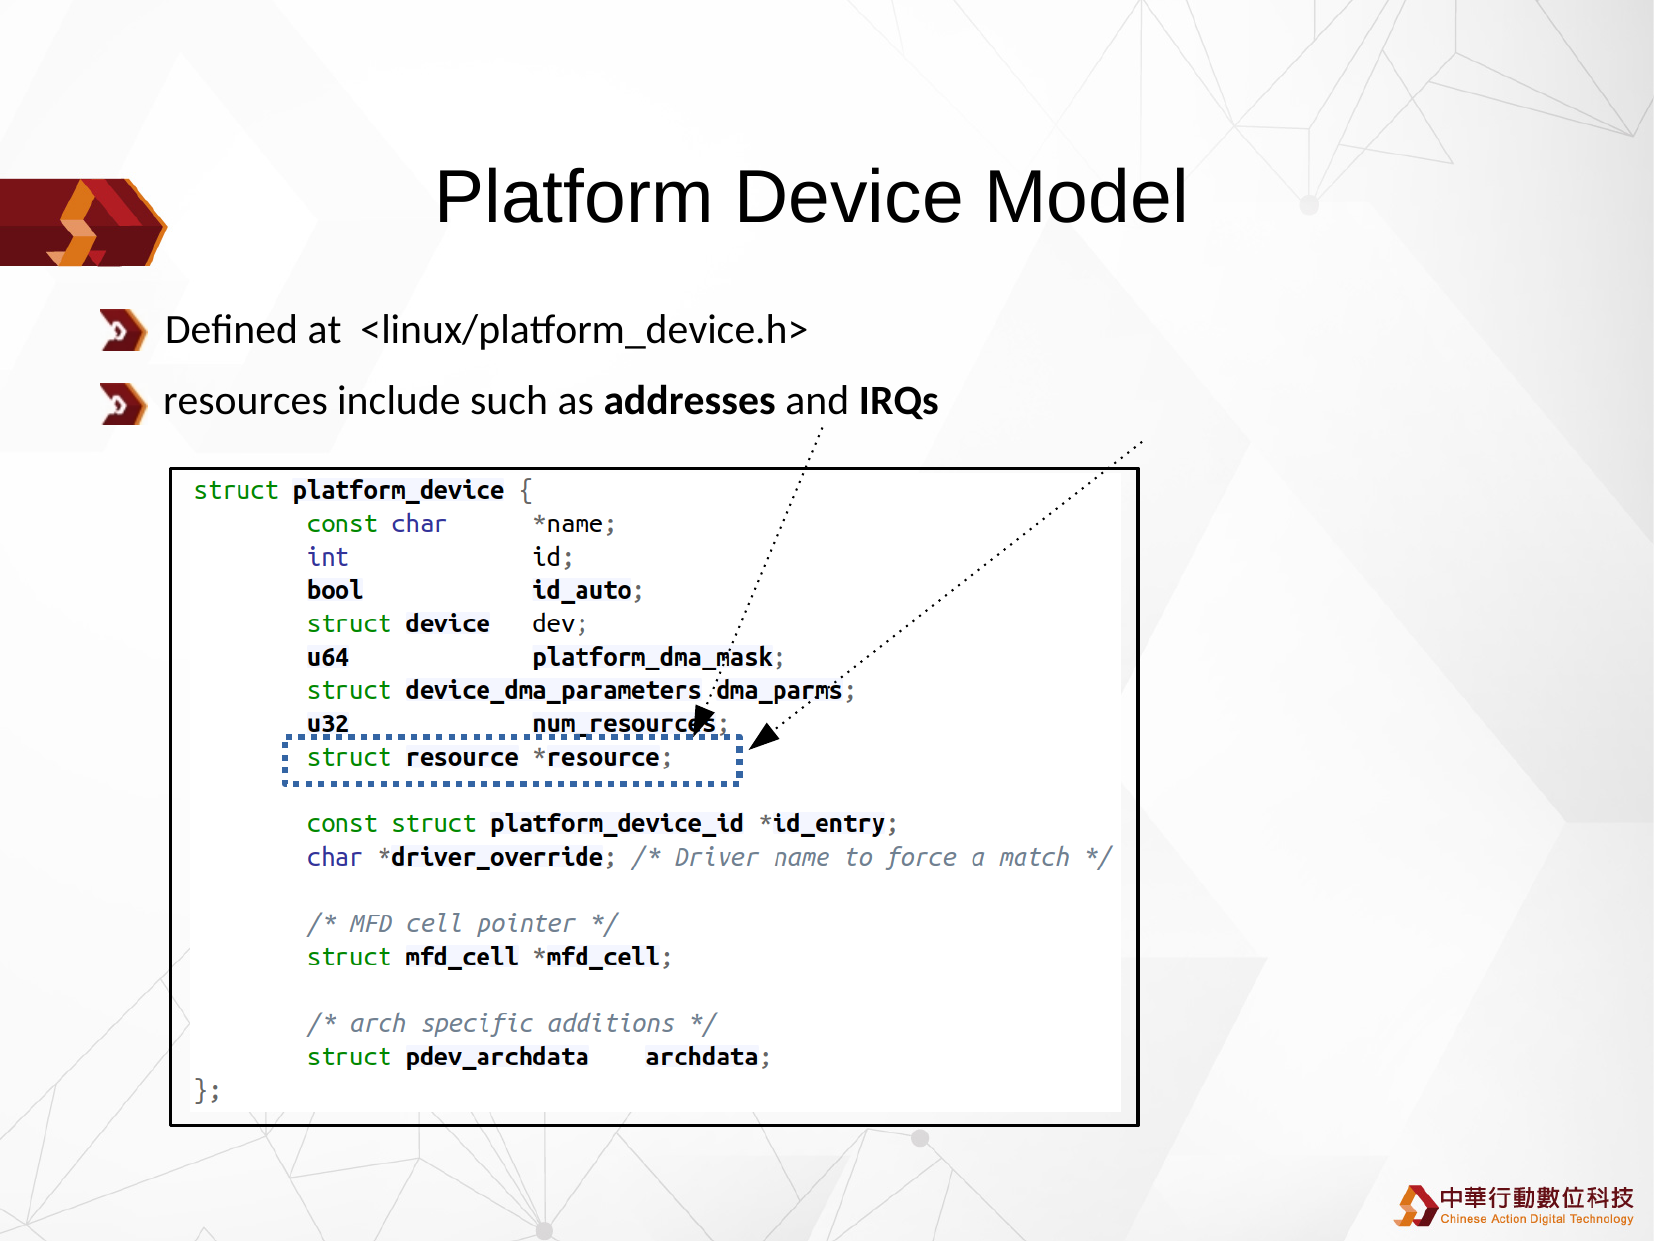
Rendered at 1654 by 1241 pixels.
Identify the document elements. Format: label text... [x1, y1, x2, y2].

list Defined at <linux/platform_device.h> resources include such as addresses and IRQs [82, 305, 1571, 566]
picture [0, 0, 1654, 1241]
list Defined at <linux/platform_device.h> resources include such as addresses and IRQs [172, 470, 1136, 566]
title Platform Device Model [118, 112, 1506, 281]
